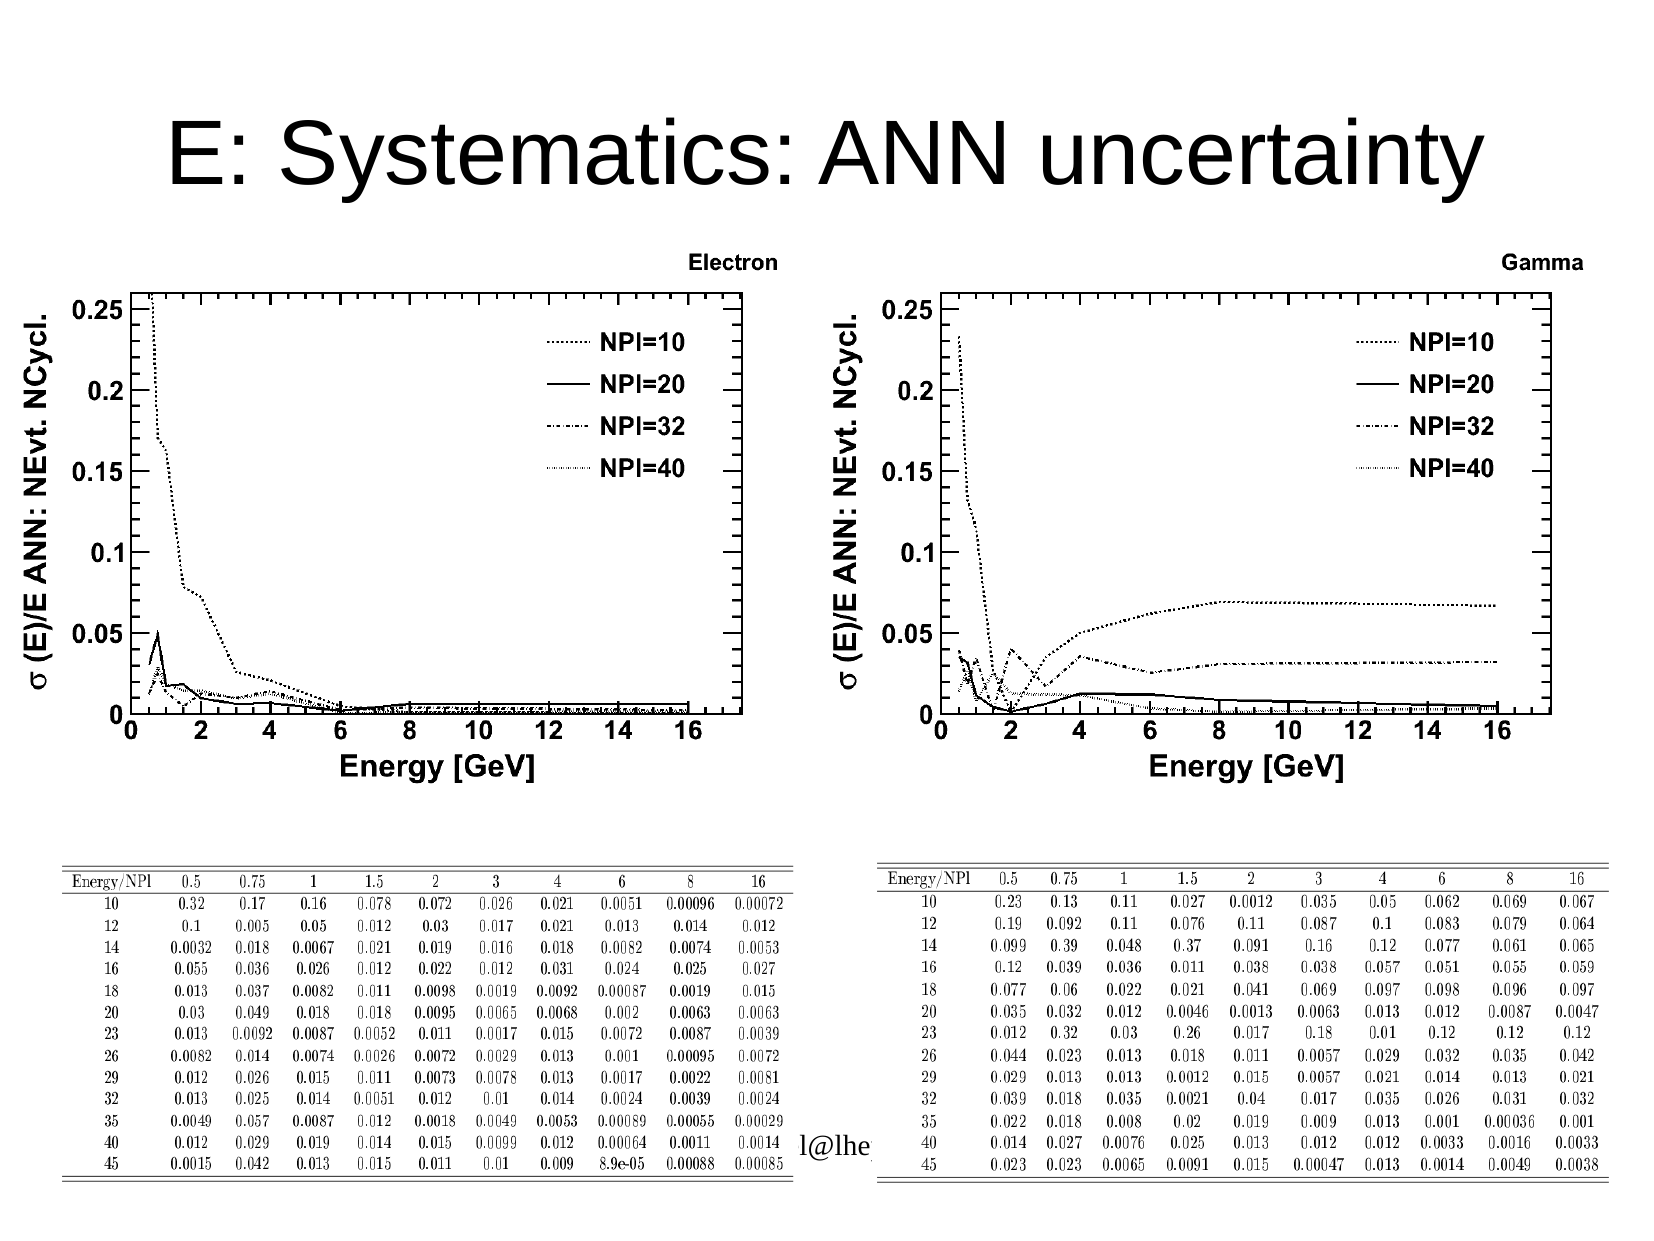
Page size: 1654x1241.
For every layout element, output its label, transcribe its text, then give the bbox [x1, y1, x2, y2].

picture [9, 236, 1632, 798]
title E: Systematics: ANN uncertainty [82, 49, 1571, 236]
picture [872, 856, 1613, 1188]
picture [57, 856, 798, 1188]
